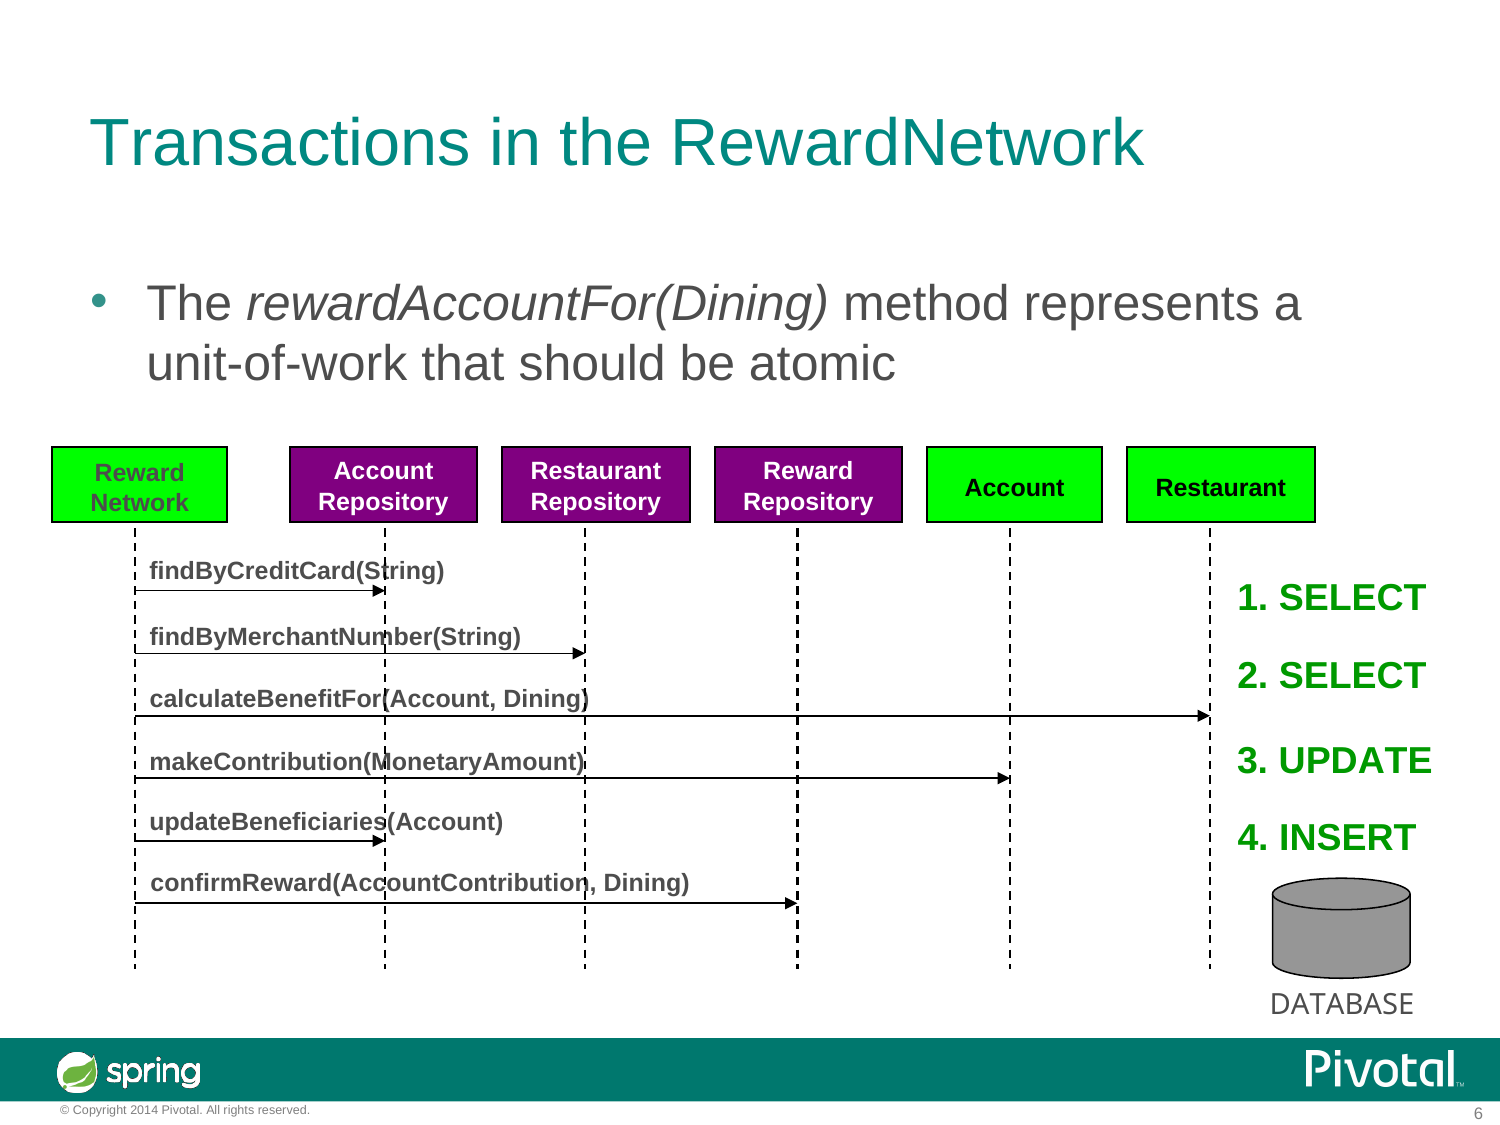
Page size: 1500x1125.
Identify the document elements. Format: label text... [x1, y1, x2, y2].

text_box confirmReward(AccountContribution, Dining) [135, 858, 706, 905]
text_box [52, 447, 228, 523]
text_box 1. SELECT [1222, 565, 1448, 627]
picture [1306, 1050, 1464, 1087]
text_box Restaurant [1127, 463, 1315, 509]
text_box Account [926, 463, 1103, 509]
text_box Restaurant Repository [502, 447, 690, 523]
list The rewardAccountFor(Dining) method represents a unit-of-work that should be atomic [75, 262, 1426, 1005]
text_box 2. SELECT [1222, 643, 1443, 704]
text_box calculateBenefitFor(Account, Dining) [134, 674, 606, 721]
text_box [926, 447, 1102, 463]
text_box findByMerchantNumber(String) [134, 612, 537, 658]
title Transactions in the RewardNetwork [75, 91, 1426, 187]
text_box Reward Network [53, 448, 226, 525]
text_box Reward Repository [714, 447, 903, 523]
text_box makeContribution(MonetaryAmount) [134, 737, 601, 783]
text_box Account Repository [289, 447, 478, 523]
text_box [926, 509, 1102, 523]
text_box 3. UPDATE [1222, 728, 1448, 789]
text_box [1127, 447, 1315, 463]
text_box 4. INSERT [1222, 805, 1432, 866]
text_box [1127, 509, 1315, 523]
text_box findByCreditCard(String) [134, 547, 460, 593]
picture [32, 1041, 210, 1103]
text_box updateBeneficiaries(Account) [134, 797, 520, 843]
text_box DATABASE [1254, 978, 1430, 1029]
text_box [1272, 878, 1411, 979]
